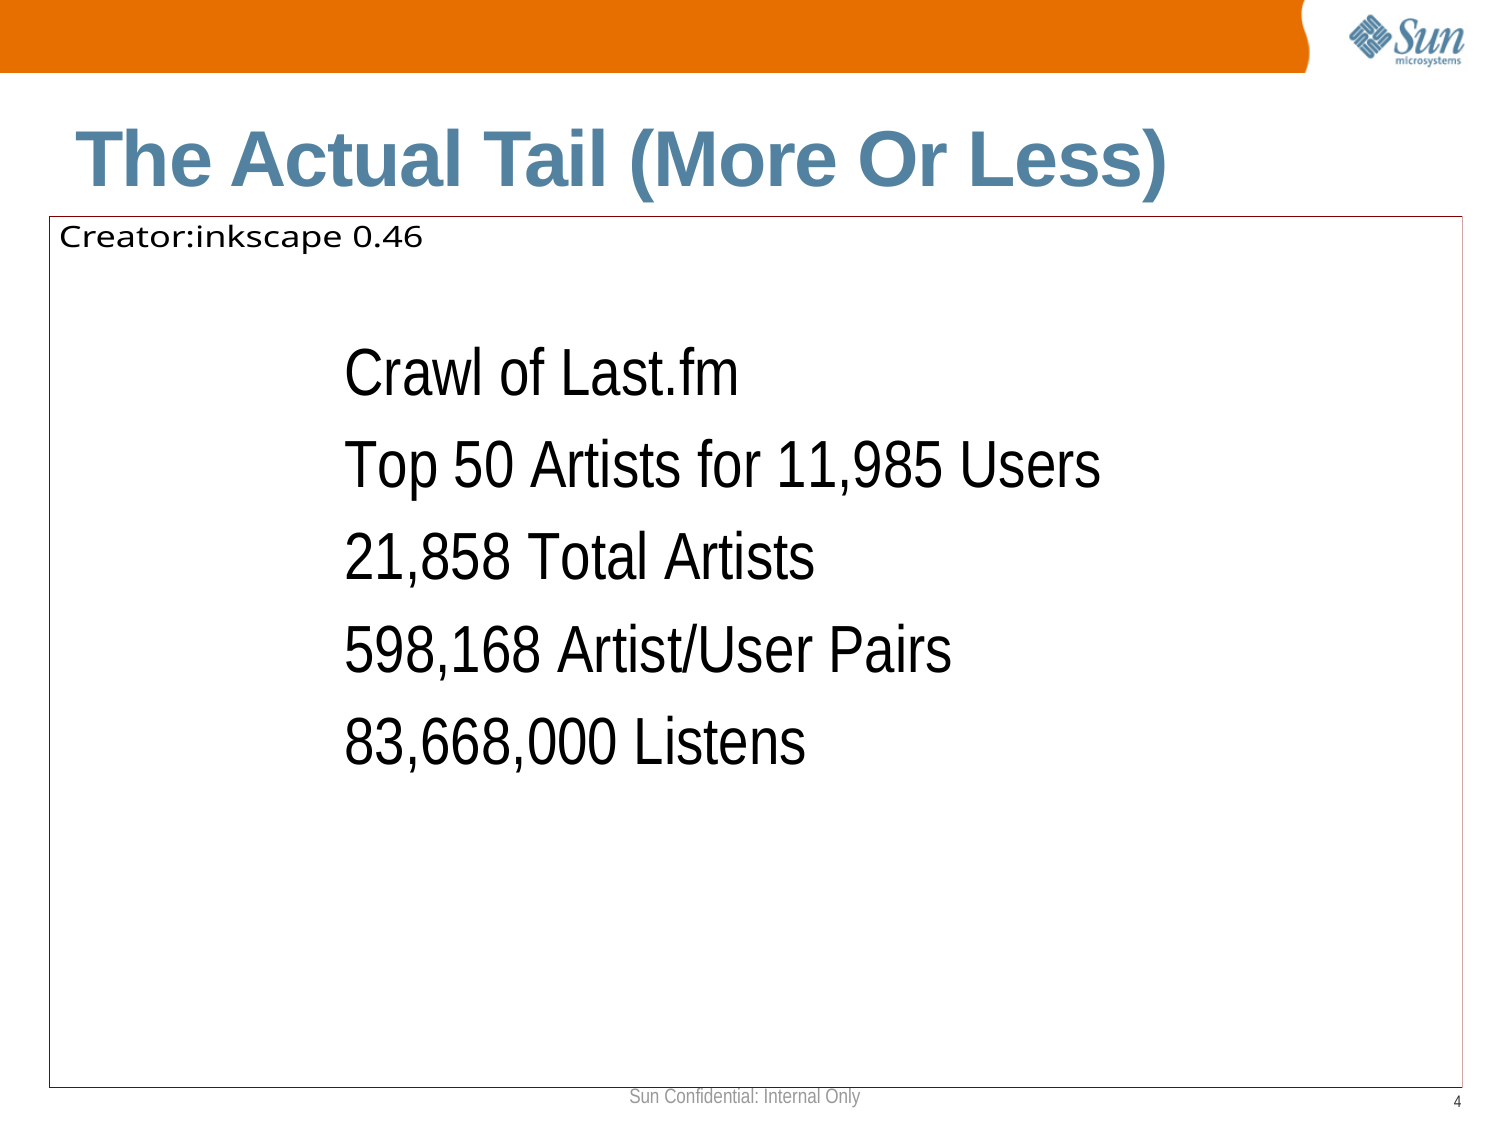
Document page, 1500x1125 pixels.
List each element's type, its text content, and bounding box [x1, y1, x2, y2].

list Crawl of Last.fm Top 50 Artists for 11,985 Users 21,858 Total Artists 598,168 Artist/User Pairs 83,668,000 Listens [324, 343, 1452, 854]
title The Actual Tail (More Or Less) [75, 123, 1437, 214]
picture [47, 214, 1463, 1088]
picture [0, 0, 1500, 73]
